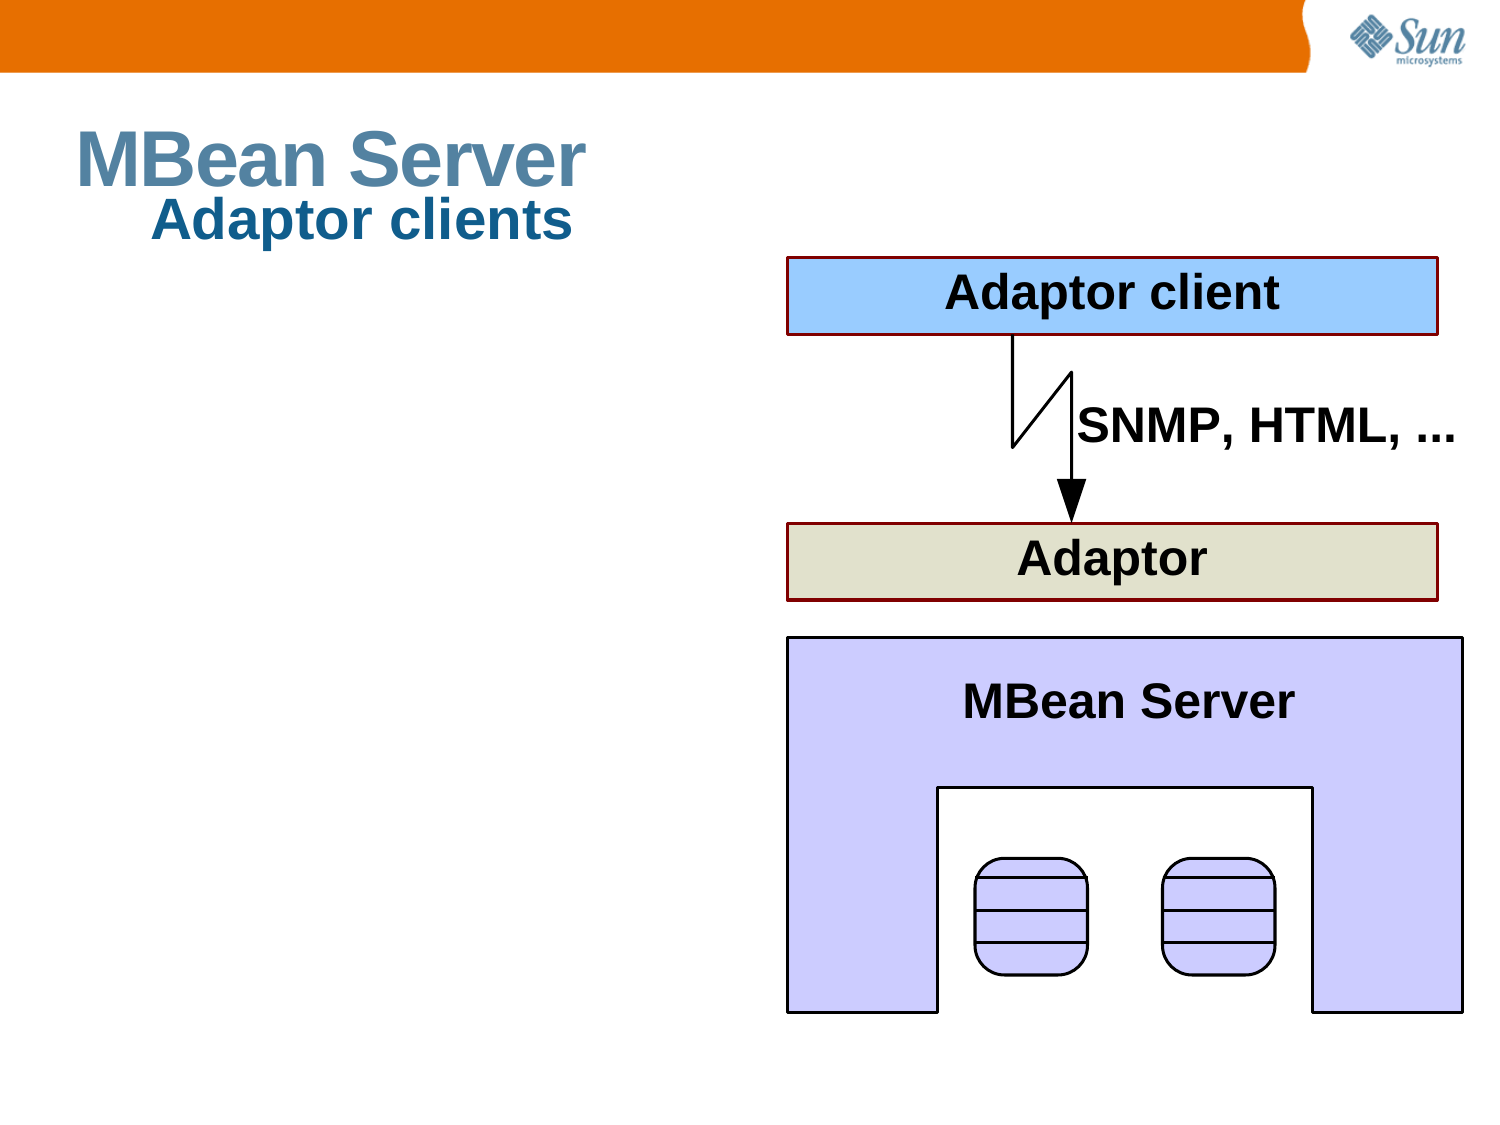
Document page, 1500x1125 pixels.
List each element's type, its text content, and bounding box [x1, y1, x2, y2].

text_box [975, 912, 1088, 941]
text_box Adaptor client [787, 257, 1438, 335]
picture [0, 0, 1500, 75]
text_box [787, 637, 1463, 1013]
text_box Adaptor [787, 523, 1438, 601]
text_box MBean Server [962, 680, 1296, 740]
text_box [975, 879, 1088, 909]
title MBean Server [75, 122, 1438, 228]
text_box SNMP, HTML, ... [1076, 405, 1458, 464]
text_box [977, 858, 1085, 876]
text_box Adaptor clients [150, 187, 1426, 277]
text_box [1165, 858, 1273, 876]
text_box [1162, 879, 1276, 976]
text_box [975, 944, 1088, 976]
